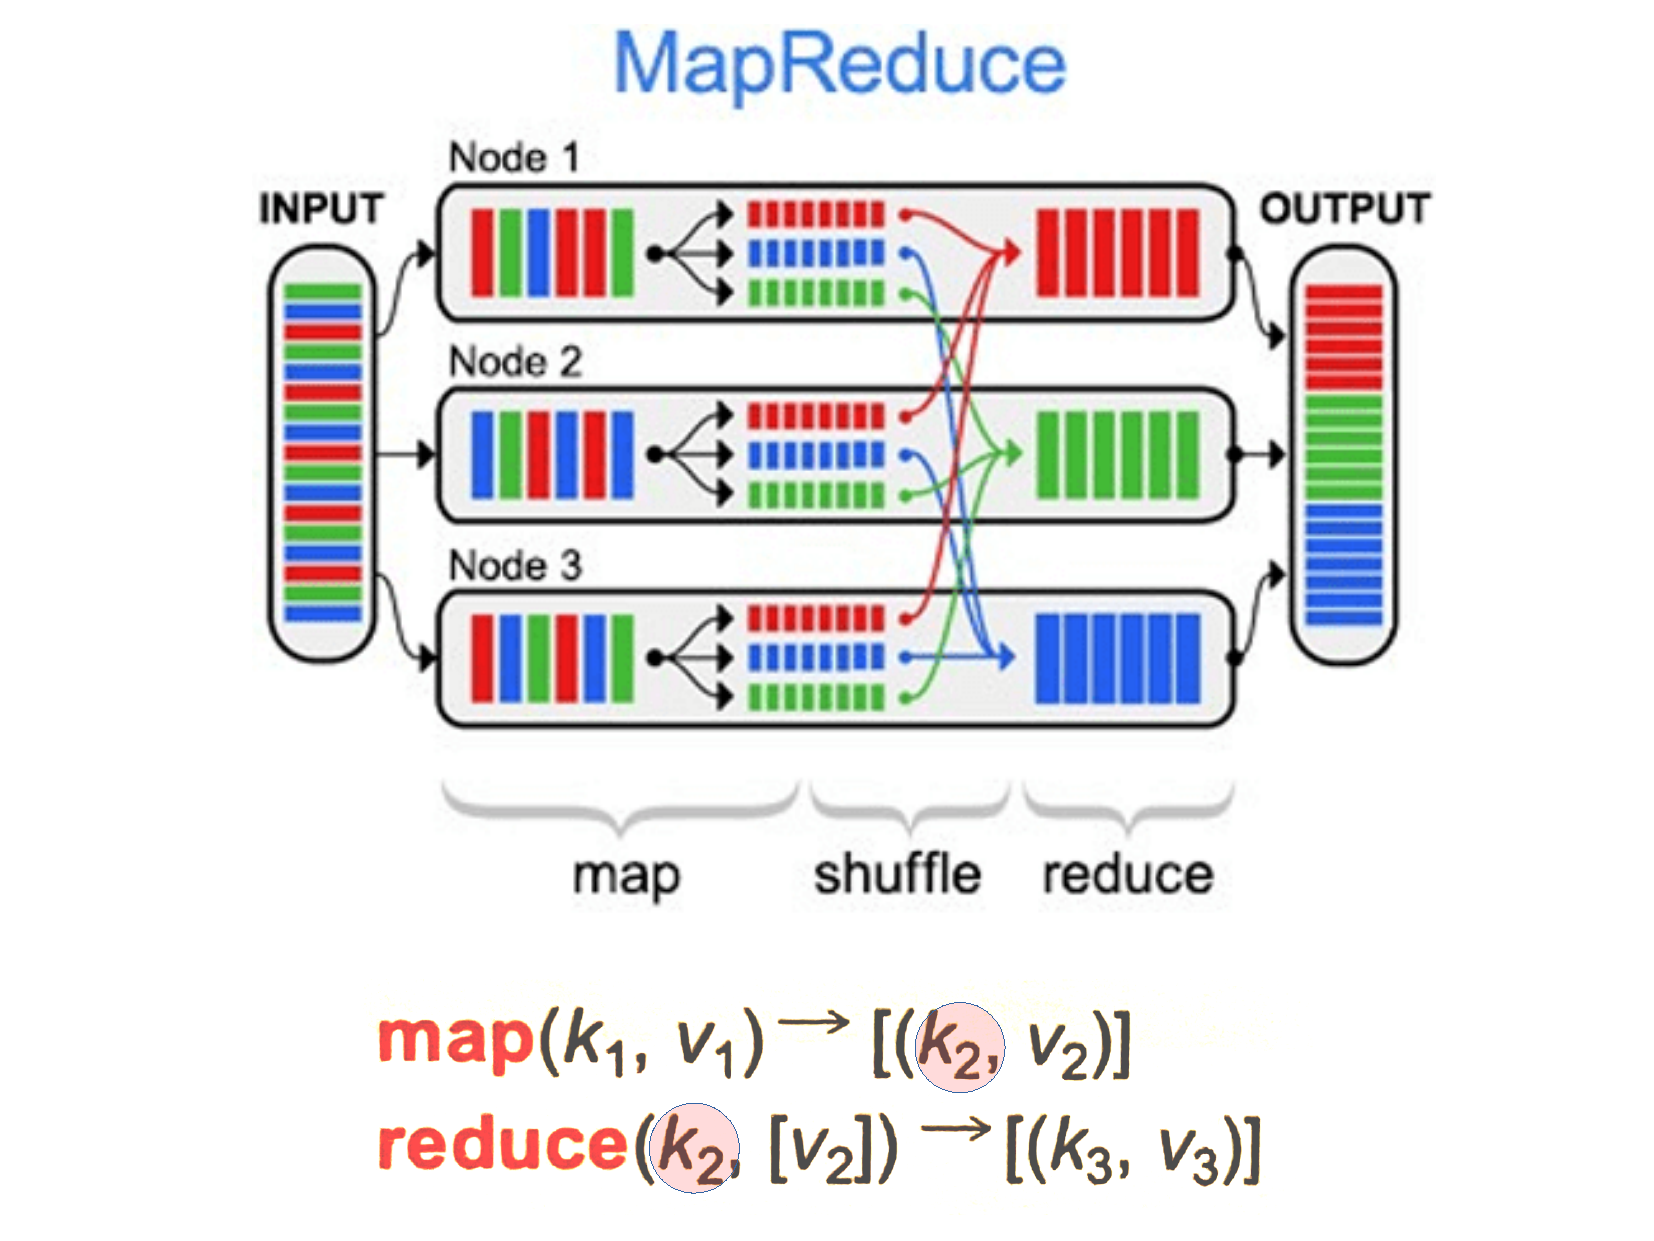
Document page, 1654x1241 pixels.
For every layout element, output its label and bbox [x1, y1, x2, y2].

text_box [649, 1103, 740, 1194]
picture [252, 24, 1436, 918]
text_box [915, 1002, 1006, 1093]
picture [330, 979, 1315, 1216]
